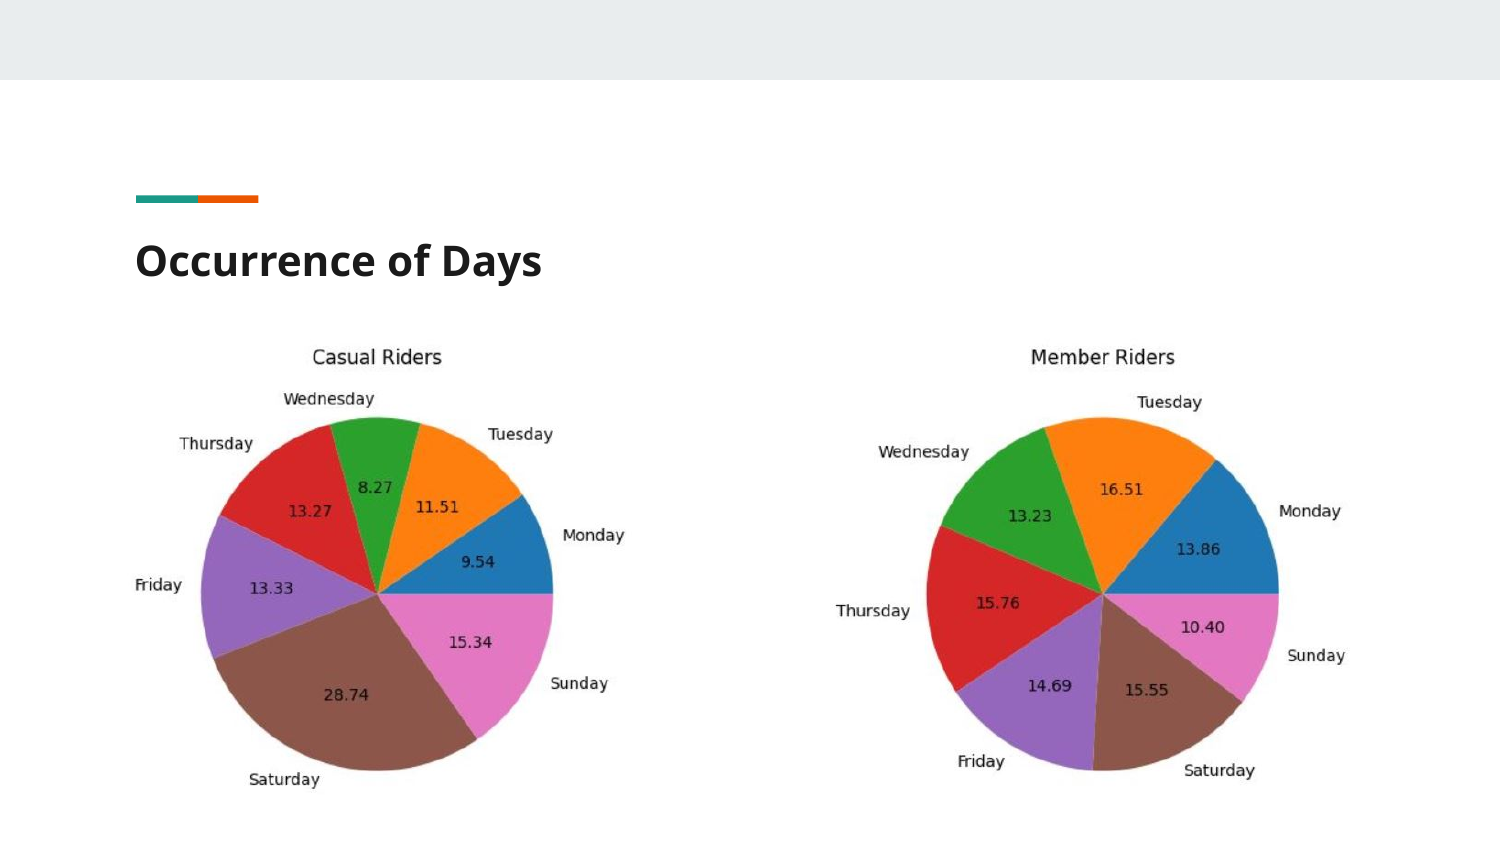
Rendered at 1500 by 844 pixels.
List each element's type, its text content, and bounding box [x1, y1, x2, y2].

title Occurrence of Days [119, 216, 1381, 305]
picture [119, 316, 1365, 815]
